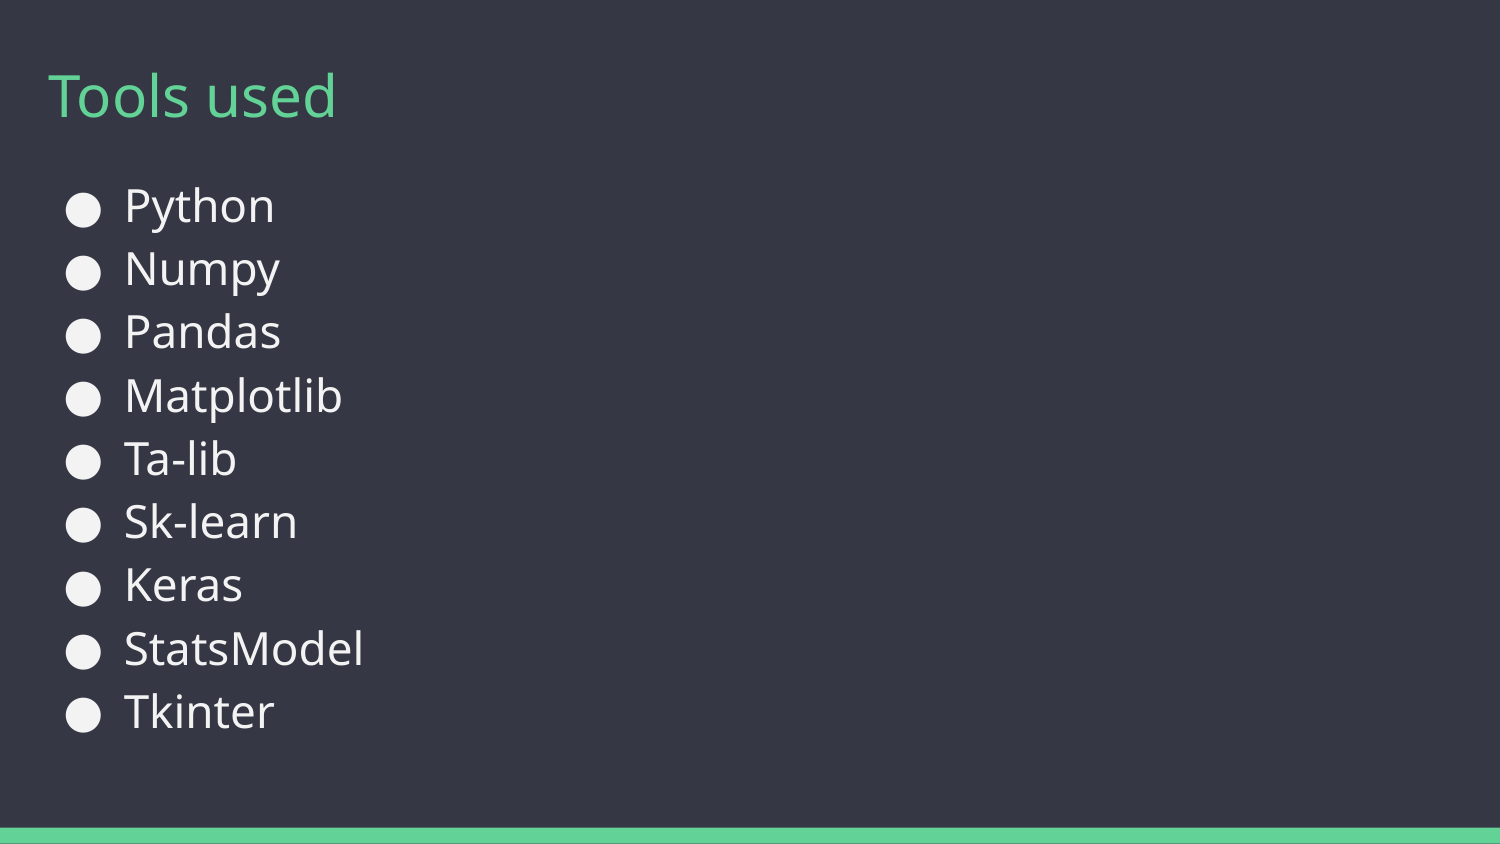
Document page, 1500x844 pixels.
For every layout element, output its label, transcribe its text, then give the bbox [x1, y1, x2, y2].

title Tools used [33, 44, 1432, 130]
list Python Numpy Pandas Matplotlib Ta-lib Sk-learn Keras StatsModel Tkinter [33, 153, 1432, 618]
